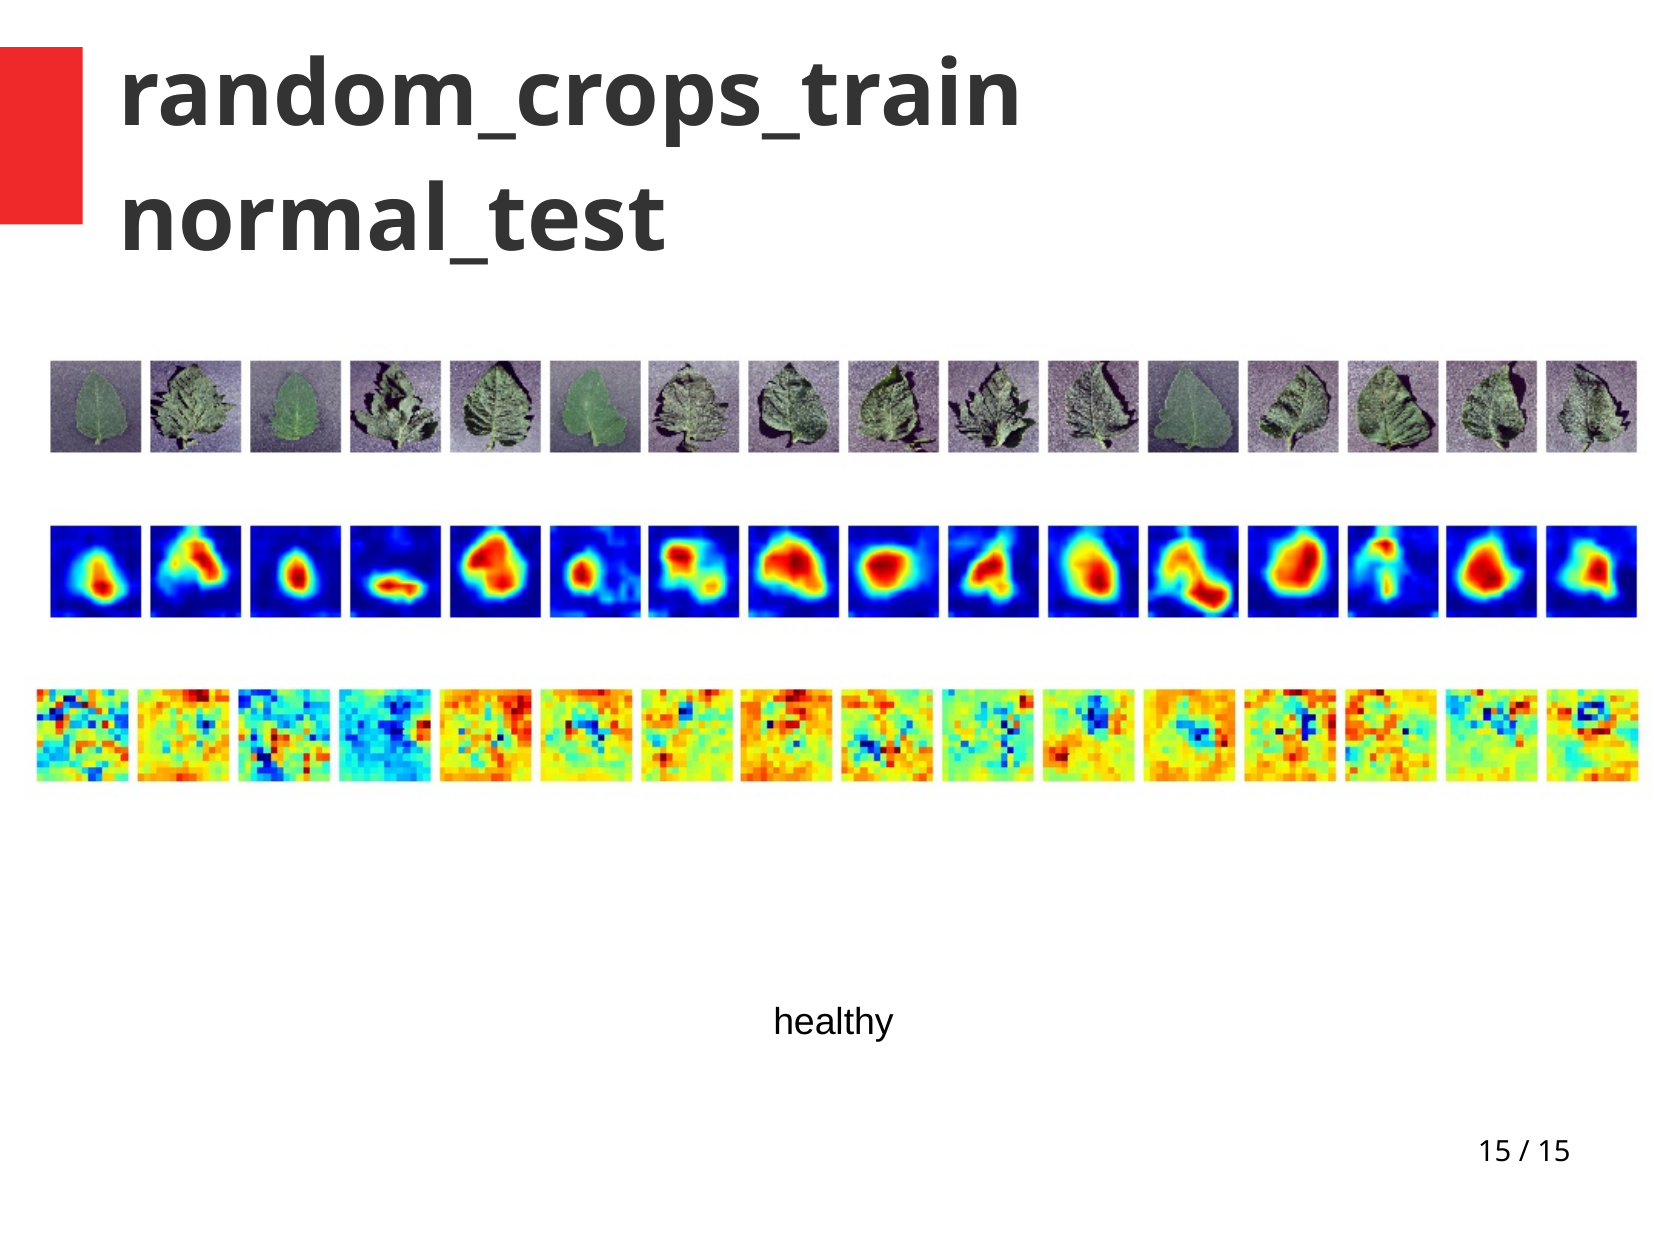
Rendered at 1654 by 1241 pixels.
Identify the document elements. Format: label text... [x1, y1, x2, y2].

picture [0, 509, 1654, 655]
text_box healthy [758, 993, 916, 1051]
picture [0, 674, 1654, 820]
picture [0, 344, 1654, 490]
title random_crops_train normal_test [118, 45, 1571, 260]
